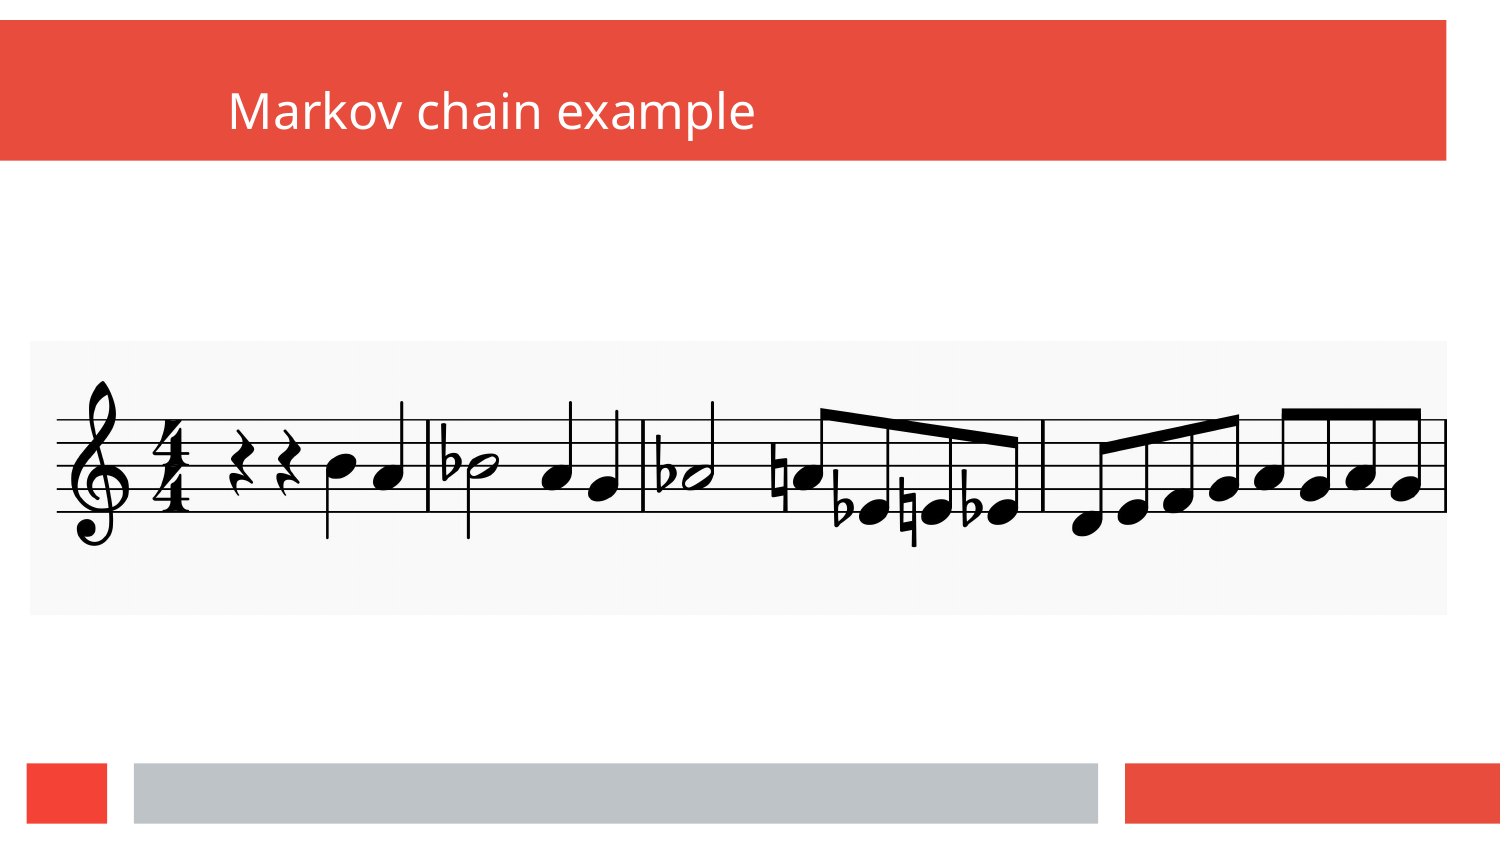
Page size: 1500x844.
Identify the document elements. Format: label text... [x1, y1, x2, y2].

title Markov chain example [212, 64, 1368, 215]
picture [30, 341, 1447, 616]
